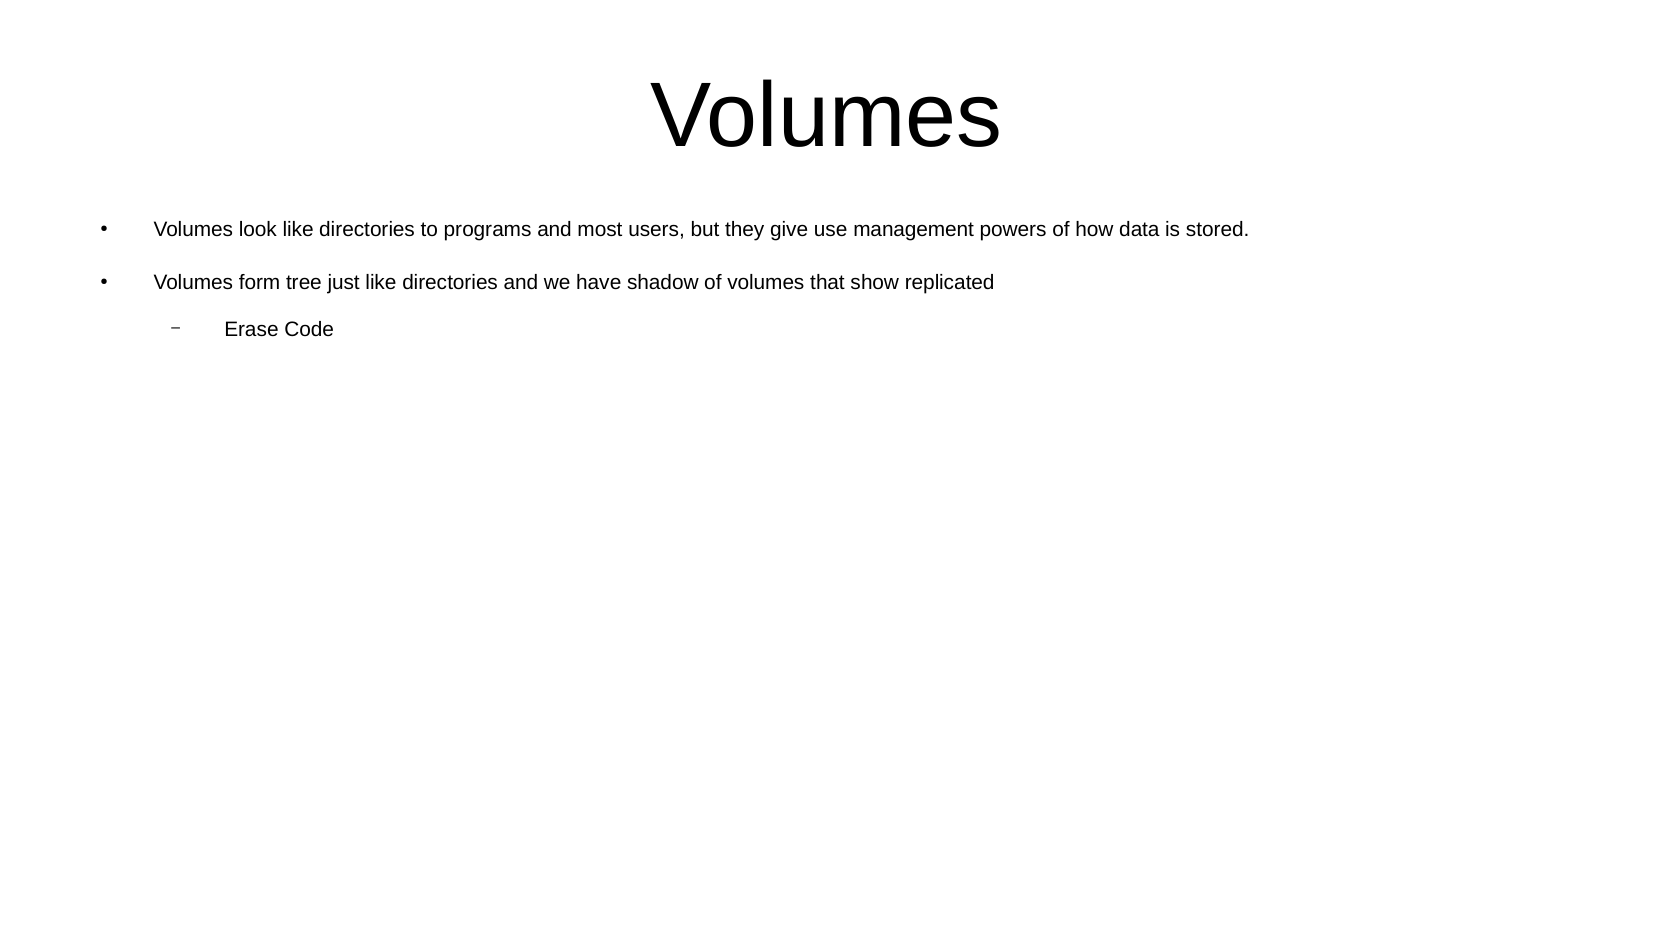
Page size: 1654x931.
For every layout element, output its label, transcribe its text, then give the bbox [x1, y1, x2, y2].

title Volumes [82, 37, 1571, 193]
list Volumes look like directories to programs and most users, but they give use management powers of how data is stored. Volumes form tree just like directories and we have shadow of volumes that show replicated Erase Code [82, 217, 1613, 901]
